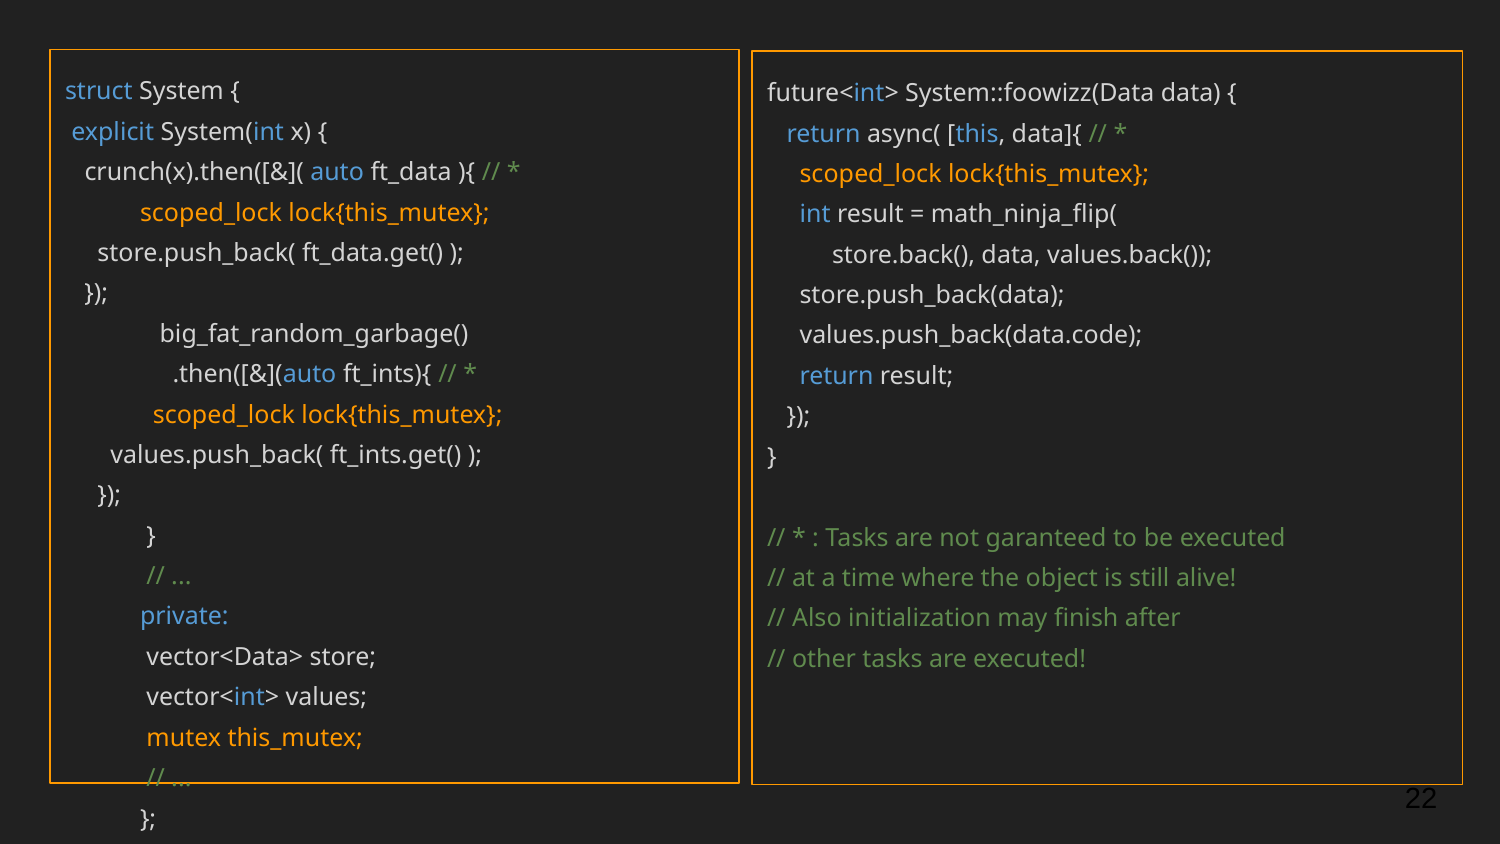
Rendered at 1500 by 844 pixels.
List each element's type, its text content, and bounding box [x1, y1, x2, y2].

slide_number <number> [1389, 764, 1480, 830]
list future<int> System::foowizz(Data data) { return async( [this, data]{ // * scoped_lock lock{this_mutex}; int result = math_ninja_flip( store.back(), data, values.back()); store.push_back(data); values.push_back(data.code); return result; }); } // * : Tasks are not garanteed to be executed // at a time where the object is still alive! // Also initialization may finish after // other tasks are executed! [752, 51, 1463, 785]
list struct System { explicit System(int x) { crunch(x).then([&]( auto ft_data ){ // * scoped_lock lock{this_mutex}; store.push_back( ft_data.get() ); }); big_fat_random_garbage() .then([&](auto ft_ints){ // * scoped_lock lock{this_mutex}; values.push_back( ft_ints.get() ); }); } // ... private: vector<Data> store; vector<int> values; mutex this_mutex; // ... }; [50, 49, 740, 783]
